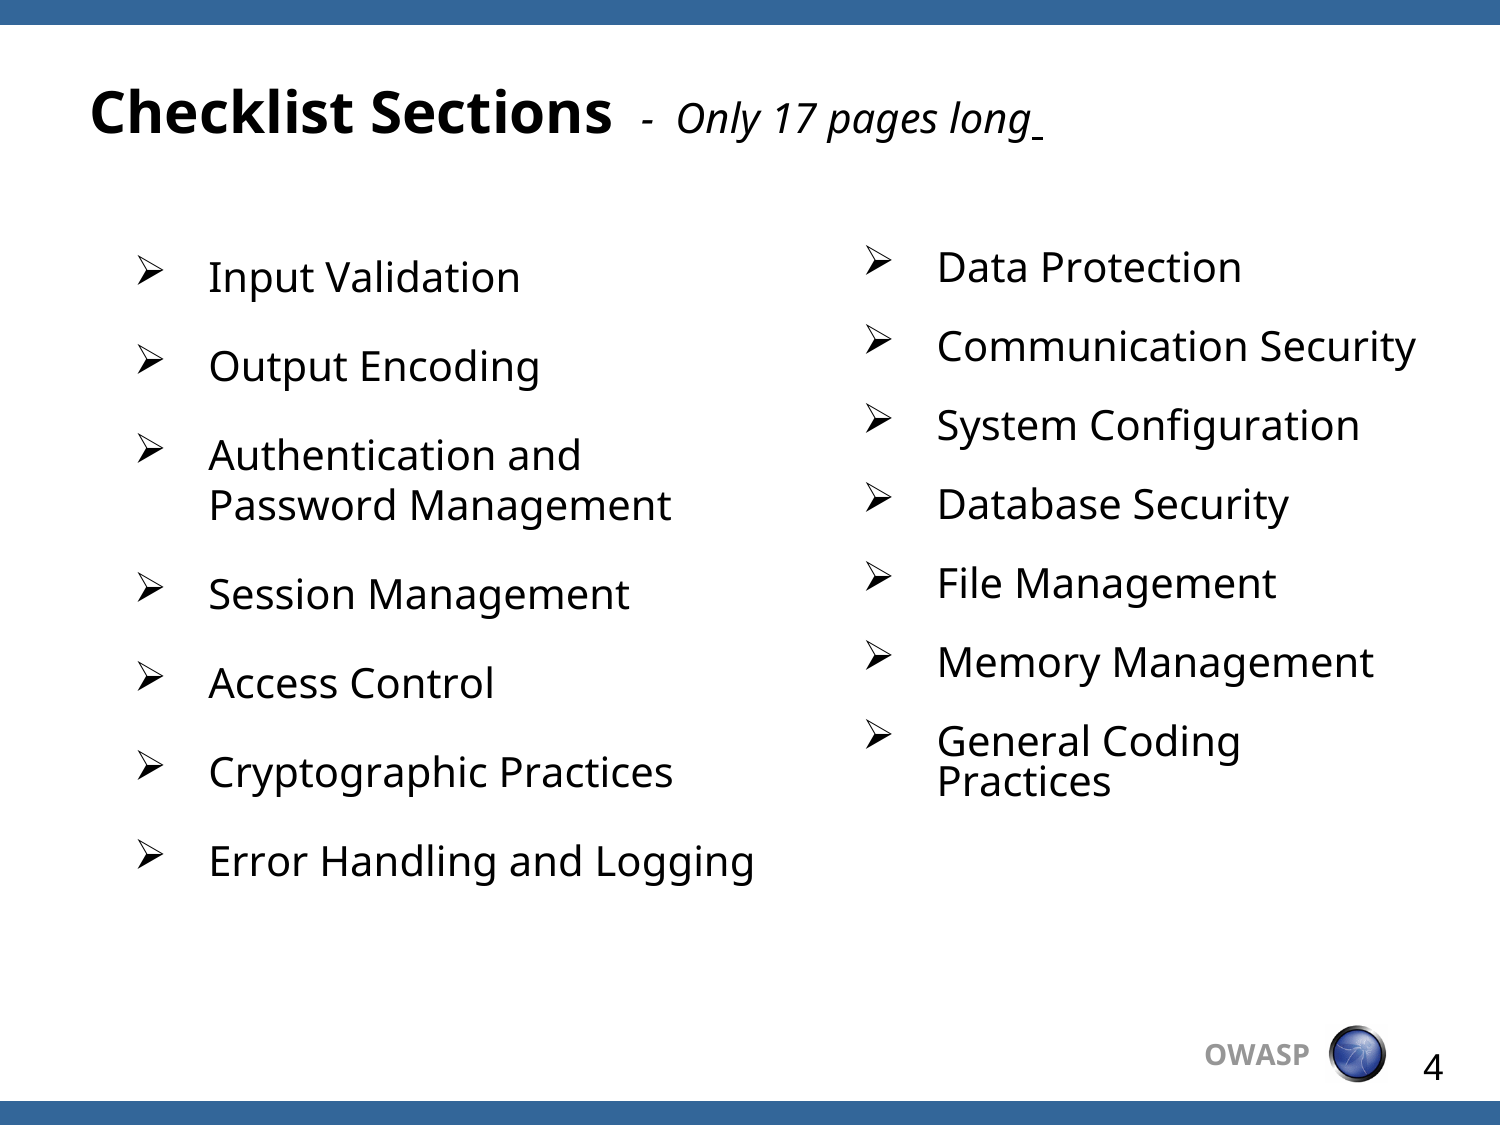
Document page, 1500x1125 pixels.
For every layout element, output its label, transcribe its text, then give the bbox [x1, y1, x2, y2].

text_box - Only 17 pages long [626, 84, 1441, 150]
picture [1325, 1024, 1388, 1083]
text_box Data Protection Communication Security System Configuration Database Security File Management Memory Management General Coding Practices [809, 242, 1440, 951]
title Checklist Sections [75, 45, 1426, 176]
list Input Validation Output Encoding Authentication and Password Management Session Management Access Control Cryptographic Practices Error Handling and Logging [81, 242, 790, 951]
